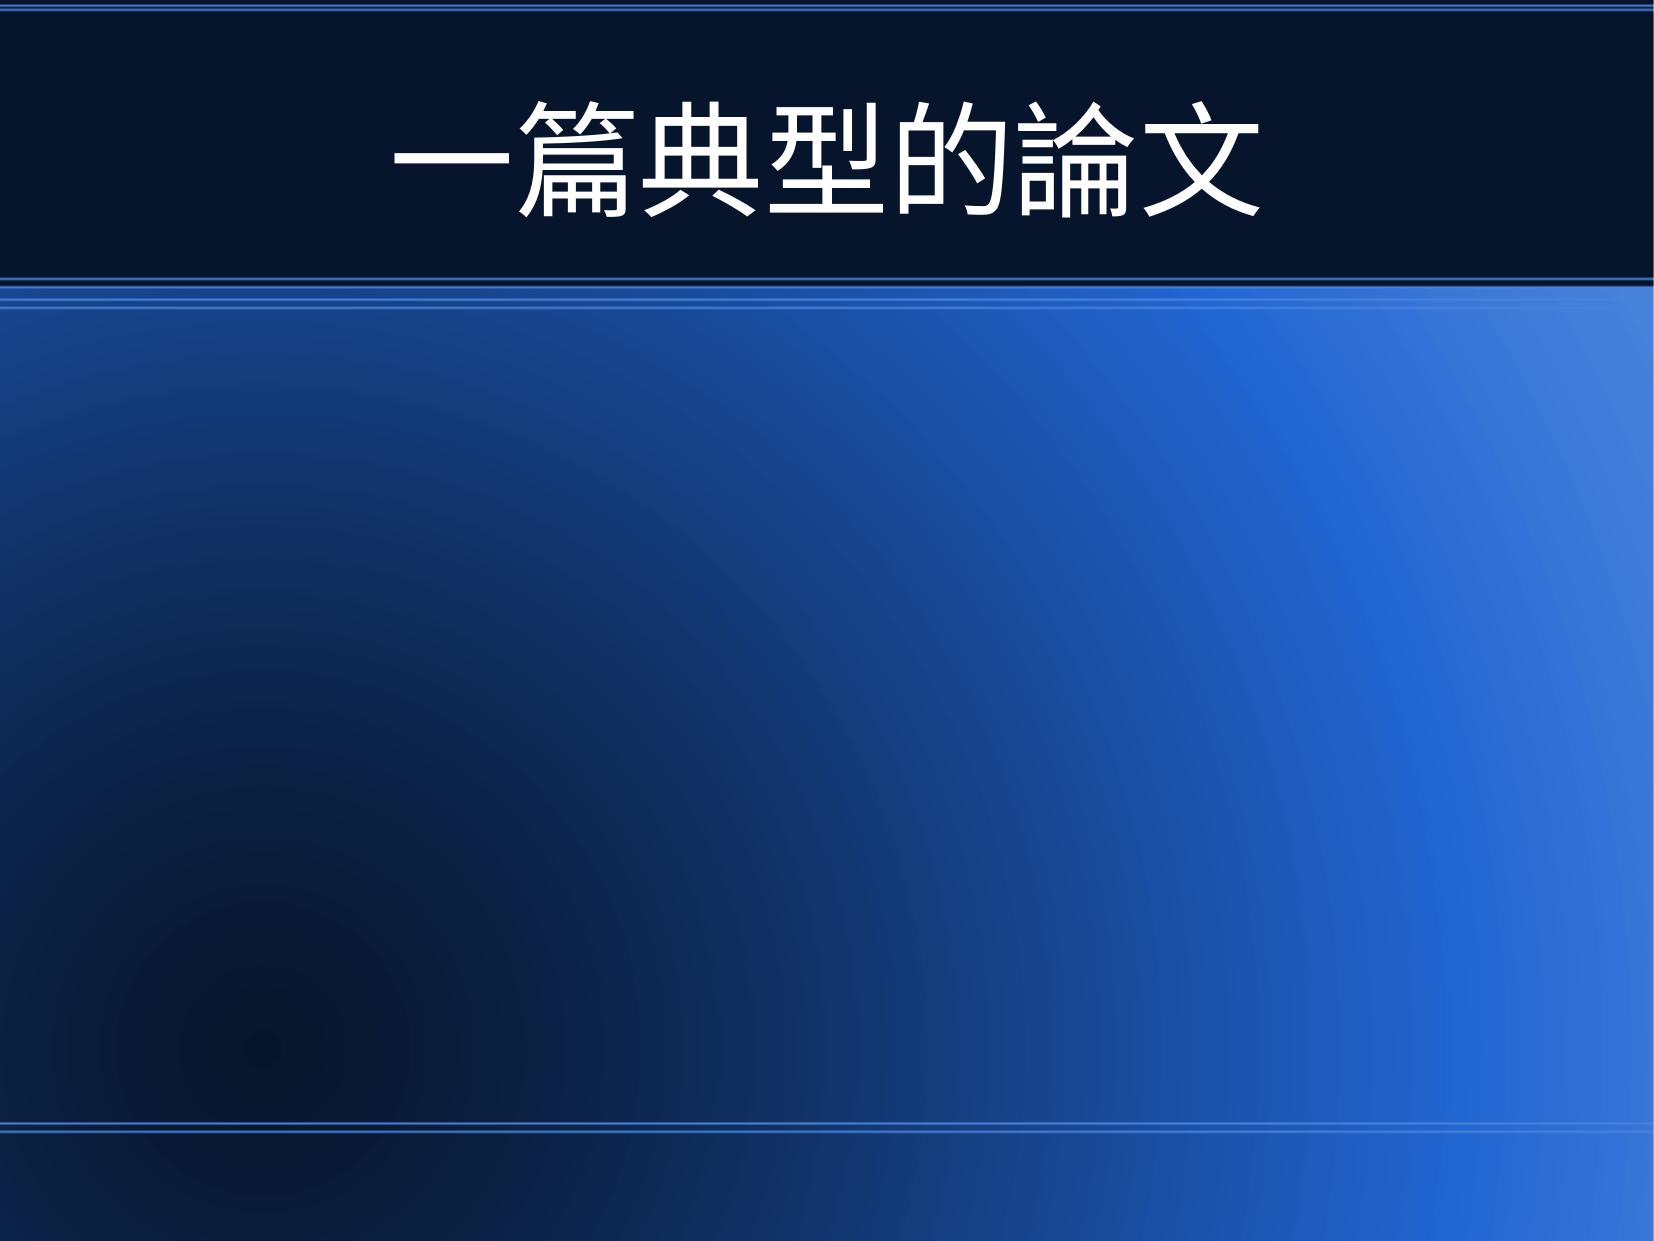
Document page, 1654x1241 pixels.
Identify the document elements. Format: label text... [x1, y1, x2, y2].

title 一篇典型的論文 [82, 49, 1571, 257]
picture [0, 0, 1654, 1241]
